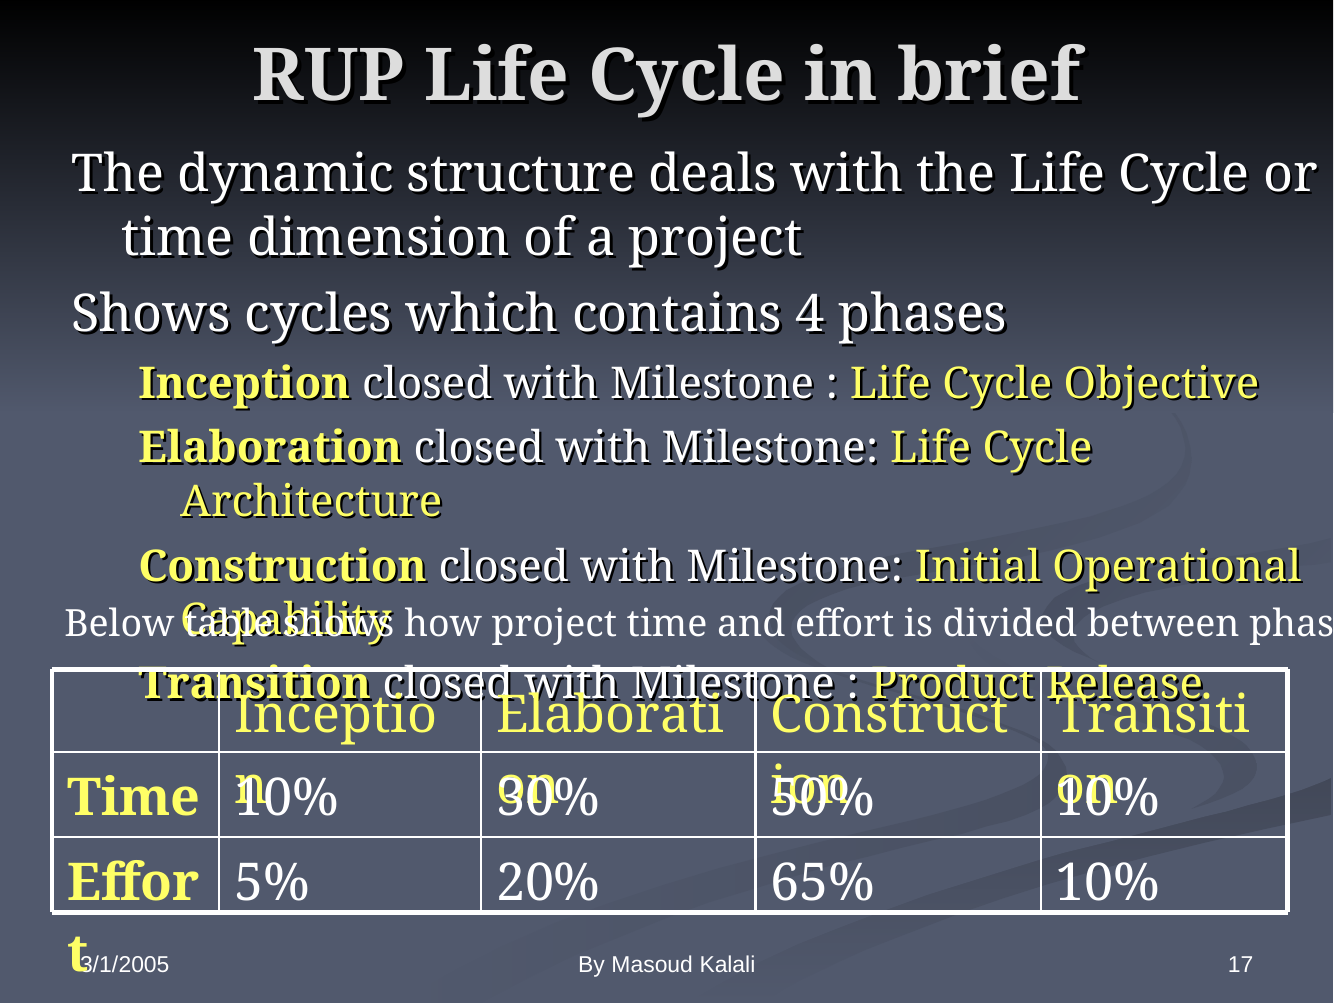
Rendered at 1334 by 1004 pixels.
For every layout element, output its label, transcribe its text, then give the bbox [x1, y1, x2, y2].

title RUP Life Cycle in brief [66, 22, 1267, 124]
text_box 50% [757, 753, 1040, 836]
text_box Transition [1042, 672, 1285, 751]
text_box Below table shows how project time and effort is divided between phases [49, 589, 1334, 656]
text_box Elaboration [482, 672, 754, 751]
text_box Effort [54, 838, 218, 910]
text_box 5% [220, 838, 480, 910]
text_box 20% [482, 838, 754, 910]
text_box 30% [482, 753, 754, 836]
text_box Inception [220, 672, 480, 751]
text_box Construction [757, 672, 1040, 751]
text_box 10% [220, 753, 480, 836]
text_box 65% [757, 838, 1040, 910]
text_box 10% [1042, 753, 1285, 836]
list The dynamic structure deals with the Life Cycle or time dimension of a project Shows cycles which contains 4 phases Inception closed with Milestone : Life Cycle Objective Elaboration closed with Milestone: Life Cycle Architecture Construction closed with Milestone: Initial Operational Capability Transition closed with Milestone : Product Release [58, 134, 1334, 589]
text_box 10% [1042, 838, 1285, 910]
text_box Time [54, 753, 218, 836]
